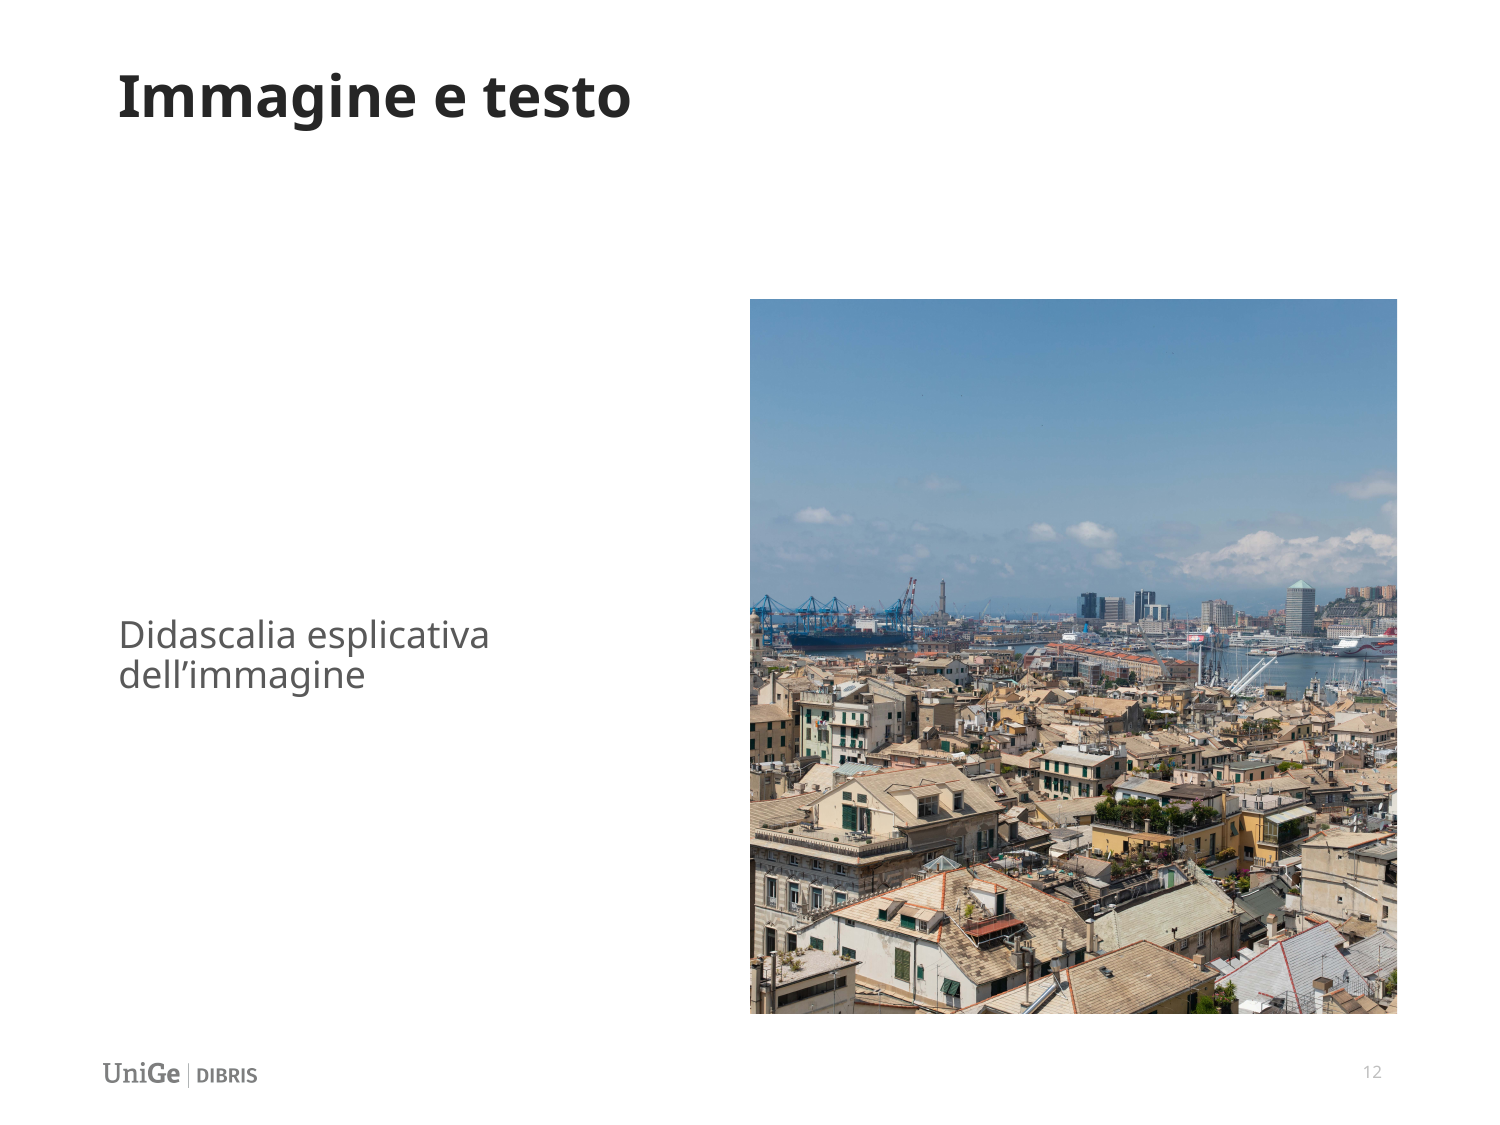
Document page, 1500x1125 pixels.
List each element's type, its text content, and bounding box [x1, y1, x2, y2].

picture [750, 299, 1398, 1014]
title Immagine e testo [103, 59, 1397, 222]
list Didascalia esplicativa dell’immagine [103, 299, 722, 1014]
